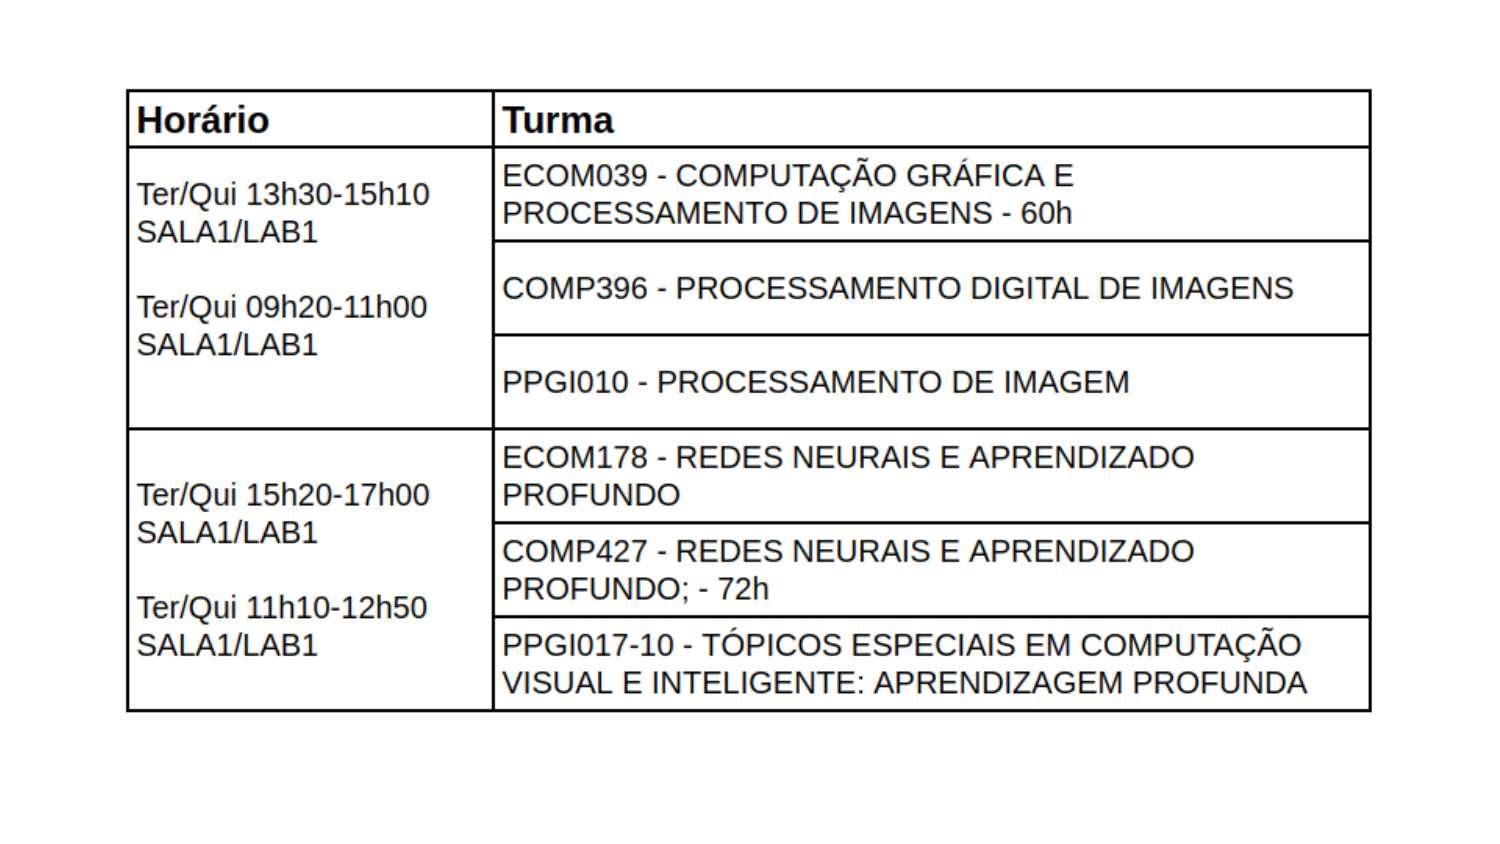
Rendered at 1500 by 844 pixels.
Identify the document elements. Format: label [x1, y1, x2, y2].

picture [117, 80, 1383, 725]
